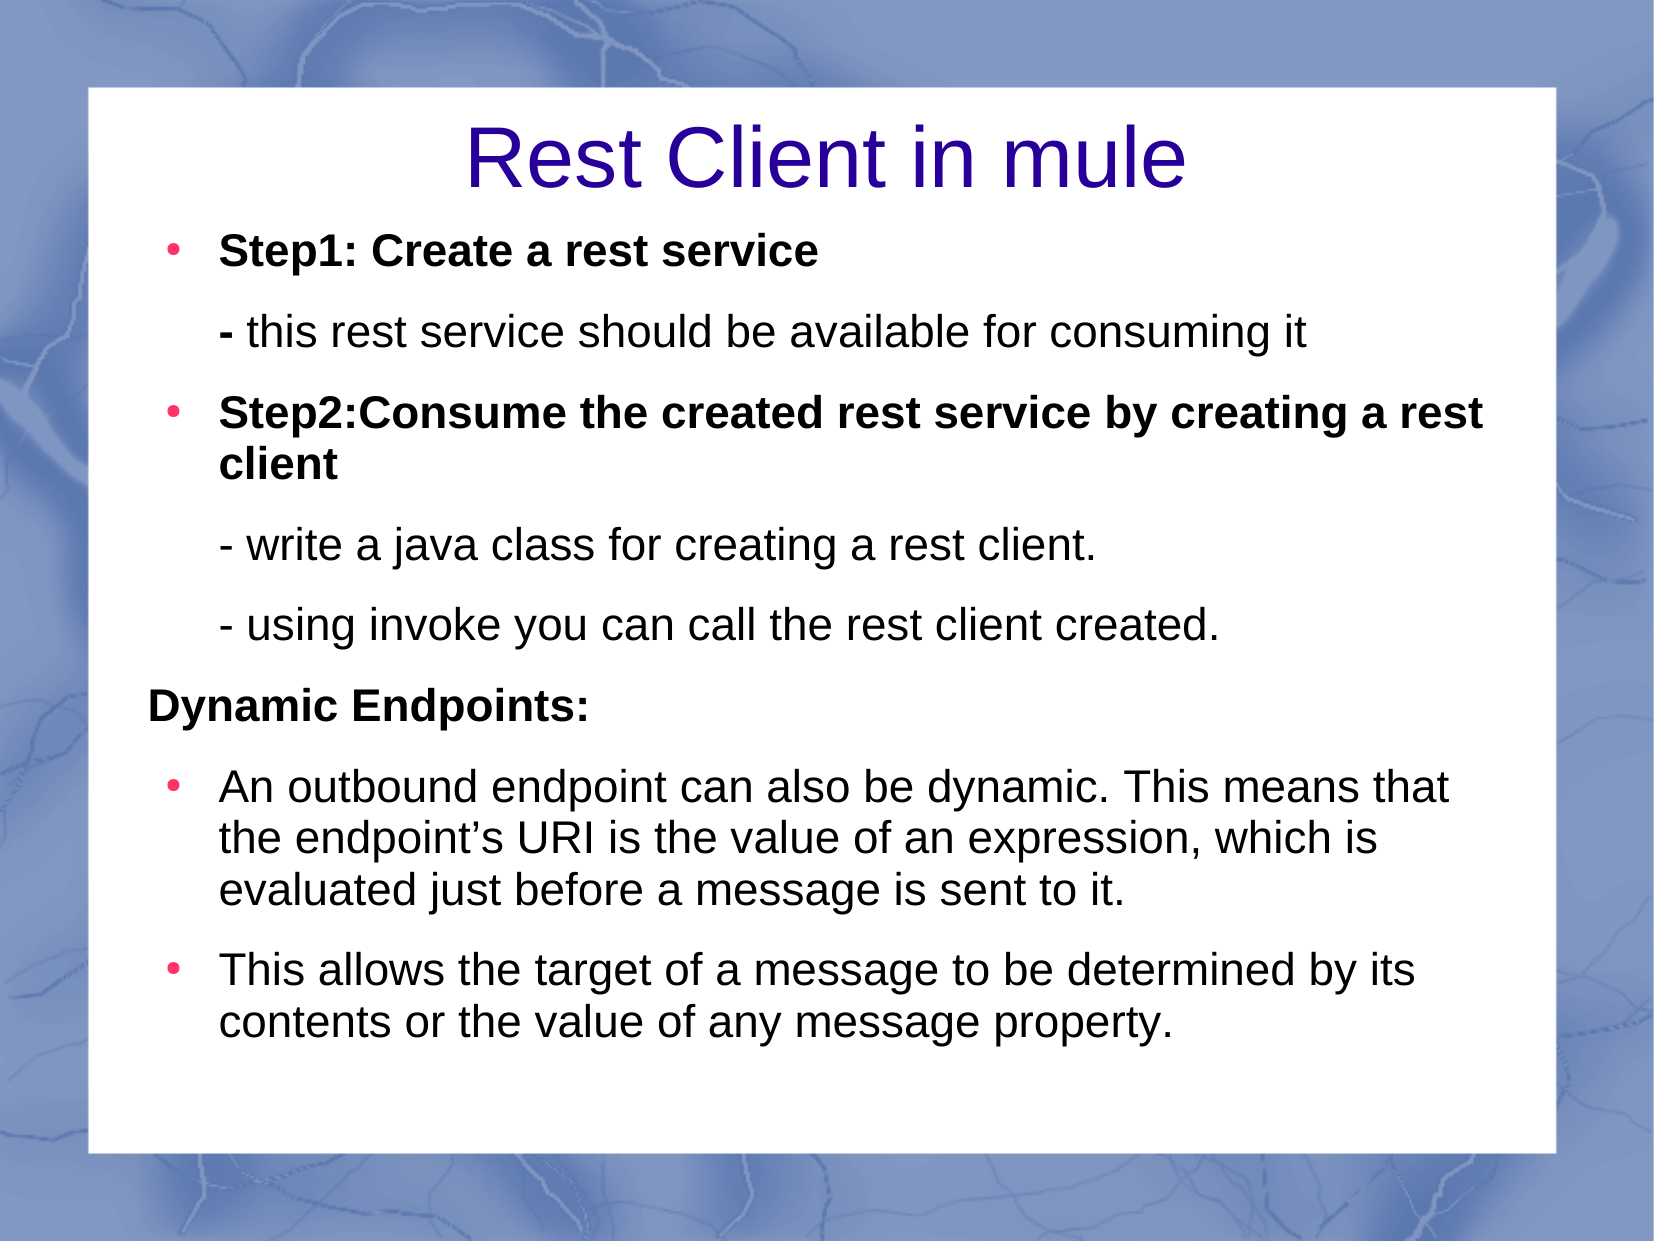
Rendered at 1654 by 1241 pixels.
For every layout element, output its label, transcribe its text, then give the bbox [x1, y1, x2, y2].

list Step1: Create a rest service - this rest service should be available for consuming it Step2:Consume the created rest service by creating a rest client - write a java class for creating a rest client. - using invoke you can call the rest client created. Dynamic Endpoints: An outbound endpoint can also be dynamic. This means that the endpoint’s URI is the value of an expression, which is evaluated just before a message is sent to it. This allows the target of a message to be determined by its contents or the value of any message property. [147, 225, 1506, 1081]
picture [0, 0, 1654, 1241]
title Rest Client in mule [118, 90, 1536, 226]
